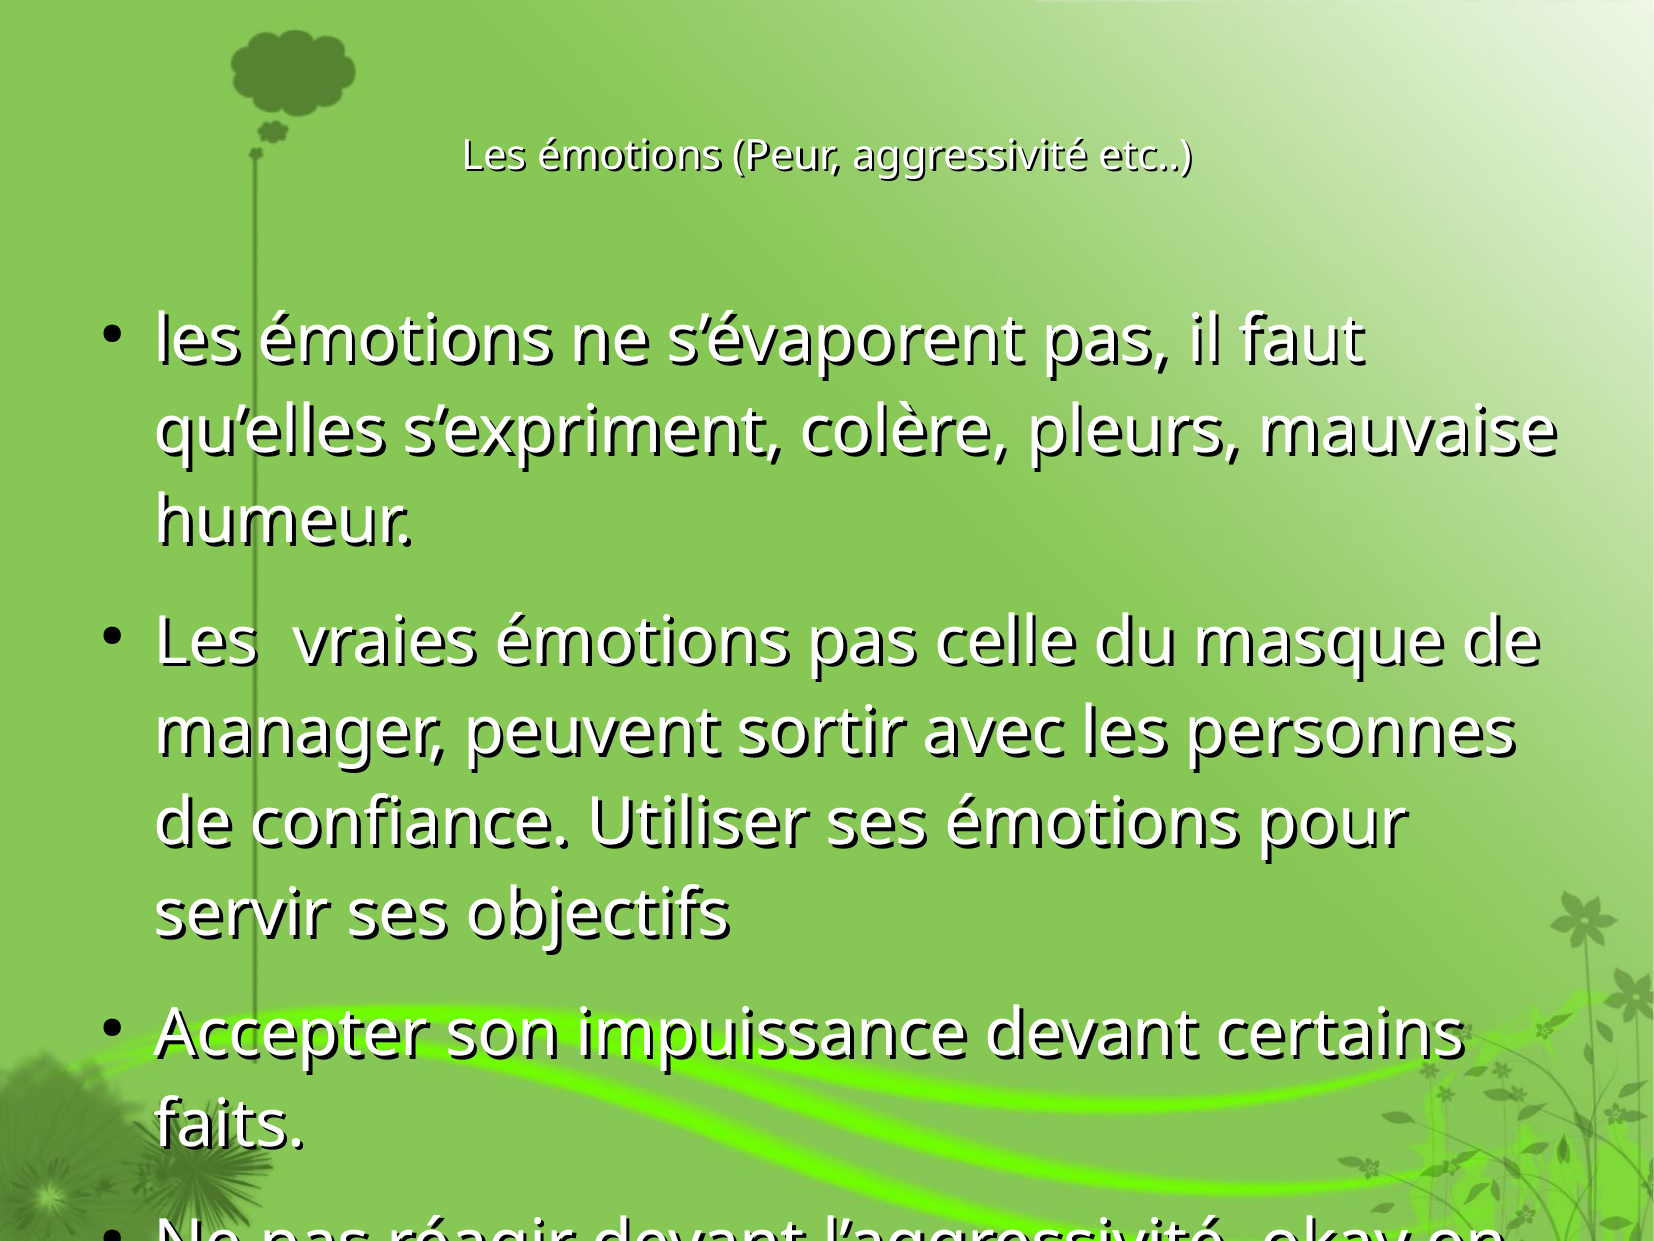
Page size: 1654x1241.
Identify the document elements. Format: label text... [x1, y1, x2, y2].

picture [0, 0, 1654, 1241]
title Les émotions (Peur, aggressivité etc..) [82, 16, 1571, 290]
list les émotions ne s’évaporent pas, il faut qu’elles s’expriment, colère, pleurs, mauvaise humeur. Les vraies émotions pas celle du masque de manager, peuvent sortir avec les personnes de confiance. Utiliser ses émotions pour servir ses objectifs Accepter son impuissance devant certains faits. Ne pas réagir devant l’aggressivité, okay on en parle après ensemble en tête à tête (Bilatéral) [82, 290, 1571, 1241]
